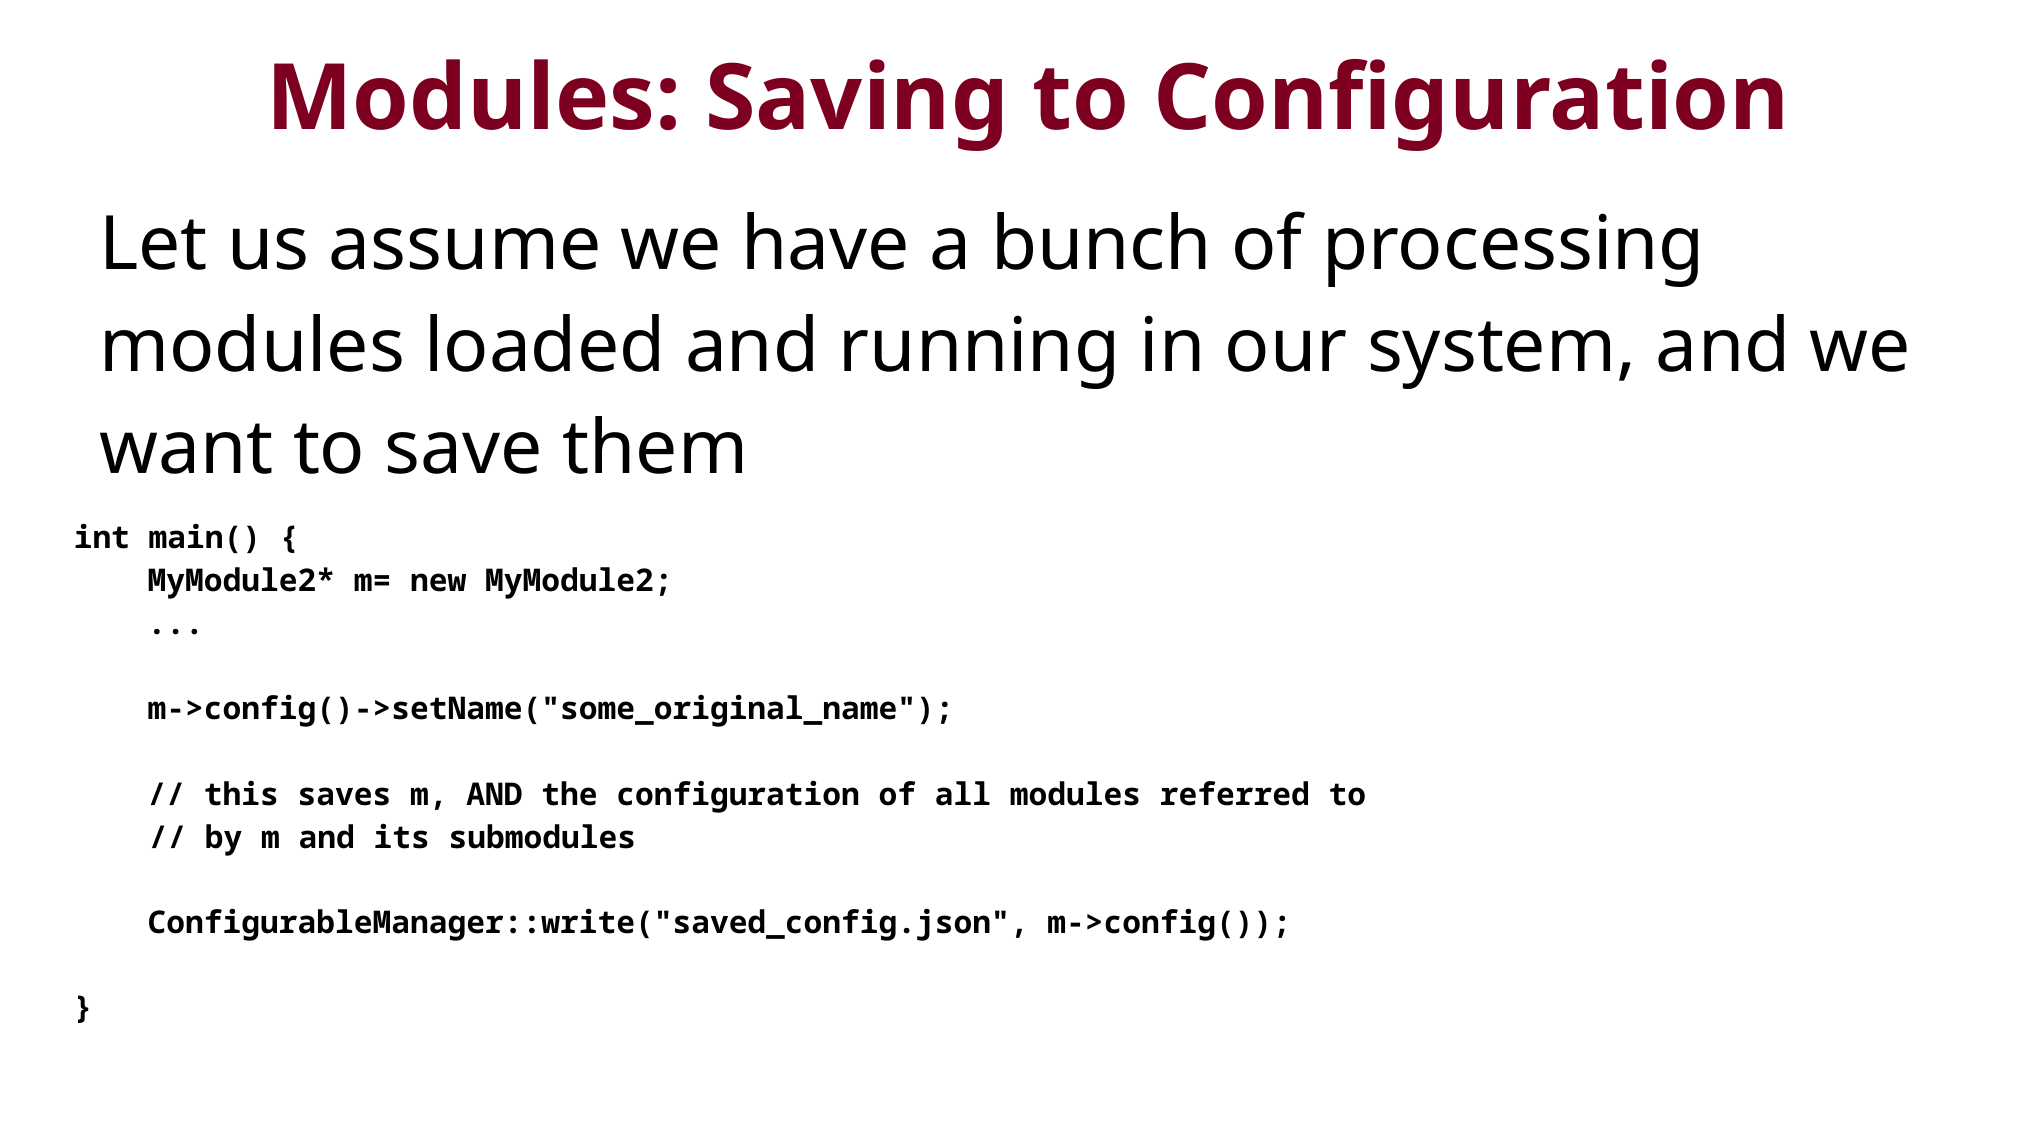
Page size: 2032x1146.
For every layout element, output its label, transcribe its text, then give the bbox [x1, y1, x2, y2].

list Let us assume we have a bunch of processing modules loaded and running in our system, and we want to save them [59, 188, 1985, 1111]
title Modules: Saving to Configuration [37, 10, 2020, 178]
text_box int main() { MyModule2* m= new MyModule2; ... m->config()->setName("some_original_name"); // this saves m, AND the configuration of all modules referred to // by m and its submodules ConfigurableManager::write("saved_config.json", m->config()); } [59, 507, 1949, 993]
